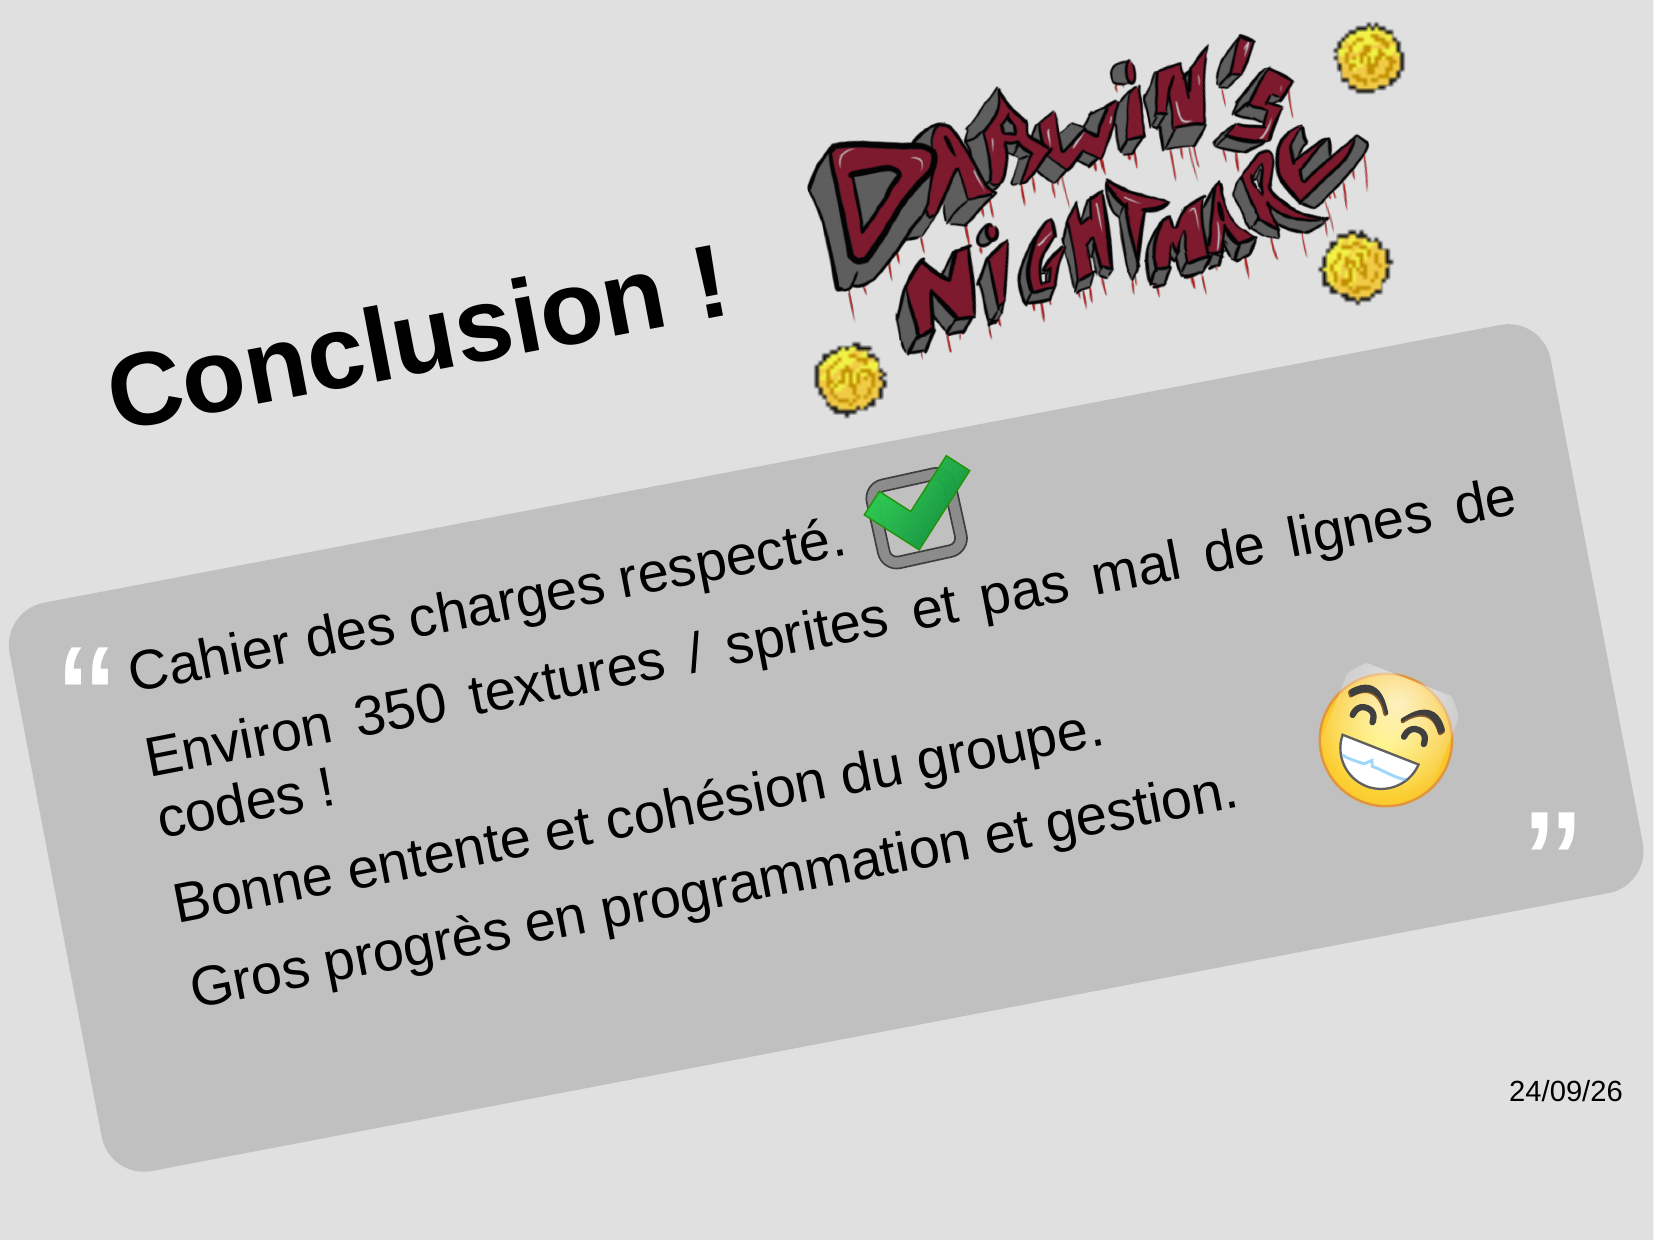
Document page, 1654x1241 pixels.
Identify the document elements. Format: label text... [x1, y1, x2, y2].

picture [1283, 637, 1489, 843]
title Conclusion ! [12, 150, 769, 535]
picture [779, 0, 1453, 613]
list Cahier des charges respecté. Environ 350 textures / sprites et pas mal de lignes de codes ! Bonne entente et cohésion du groupe. Gros progrès en programmation et gestion. [64, 377, 1583, 1118]
